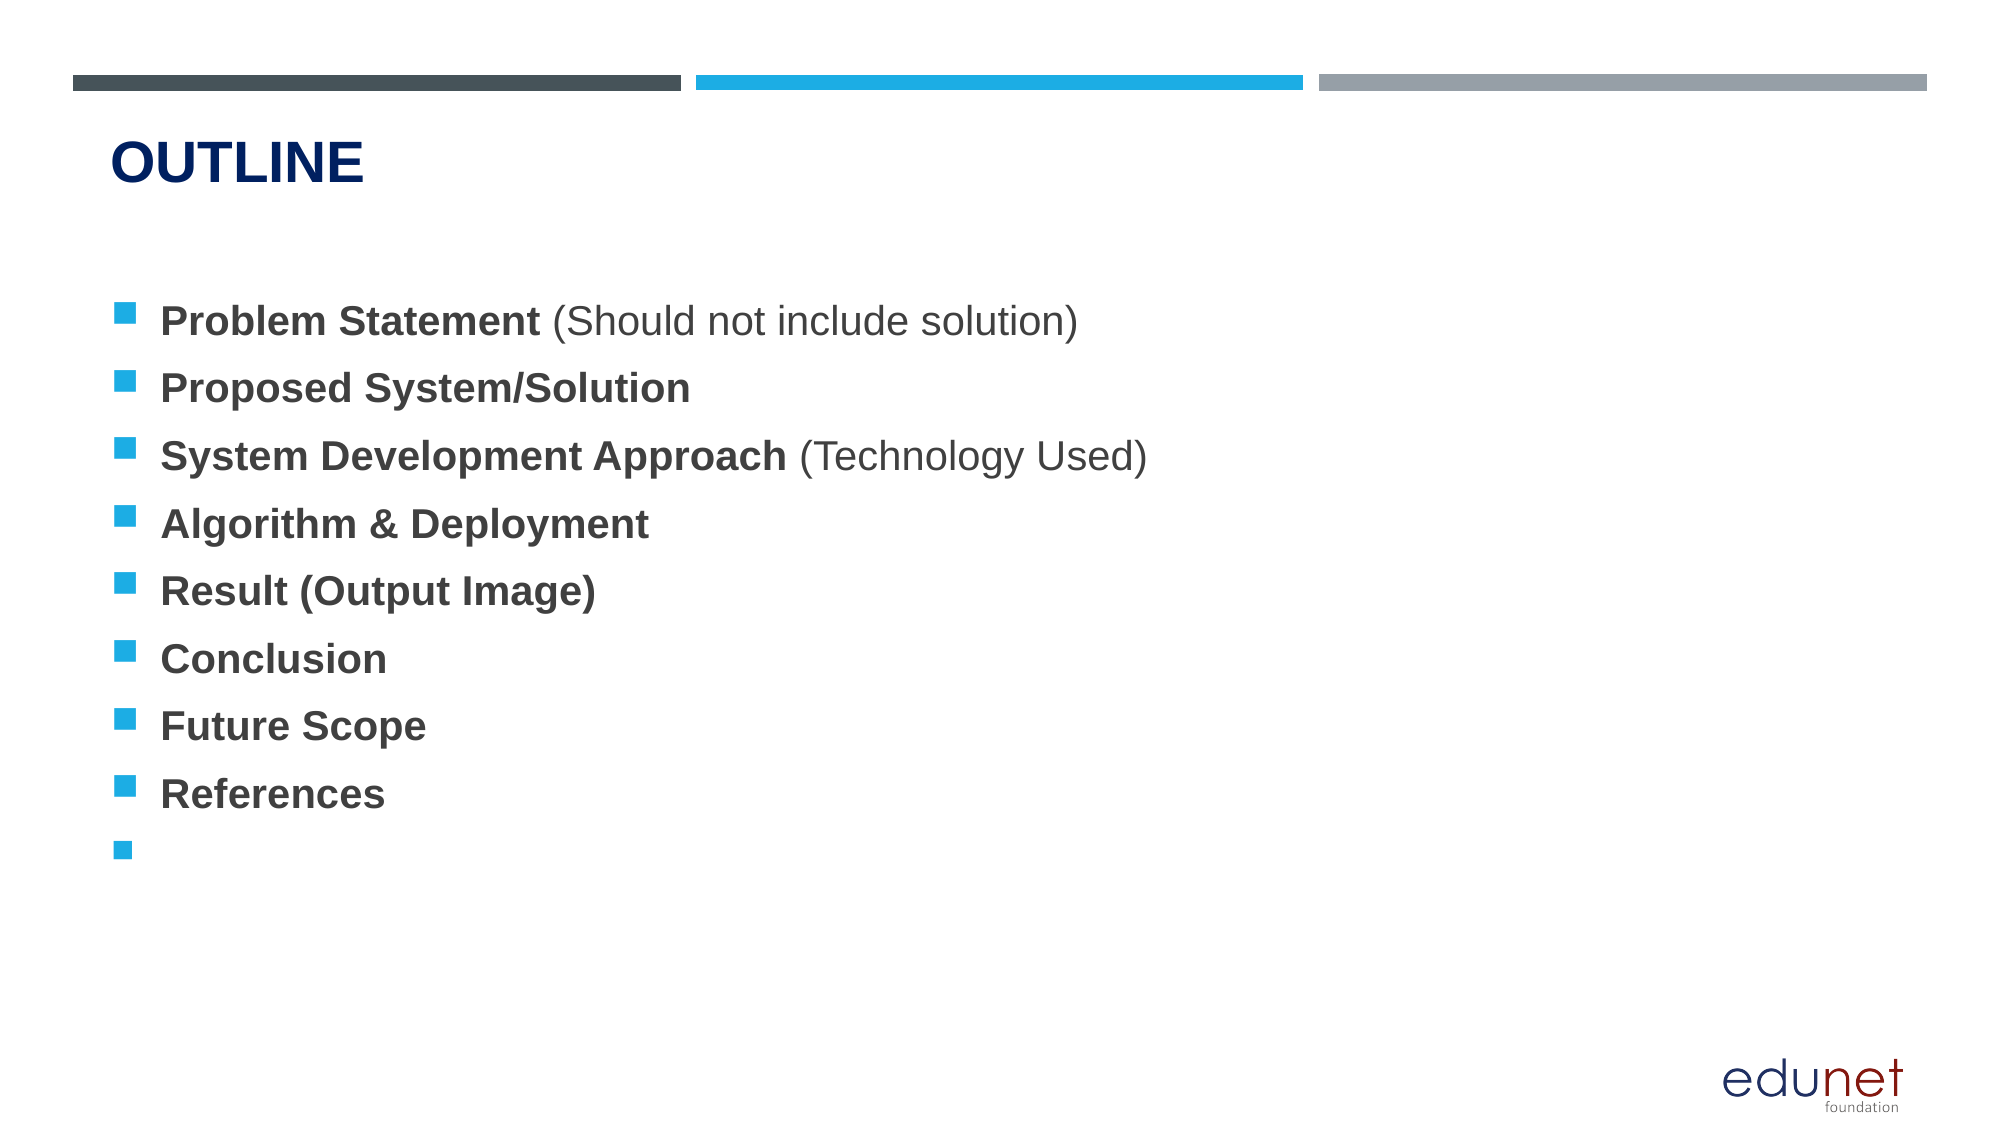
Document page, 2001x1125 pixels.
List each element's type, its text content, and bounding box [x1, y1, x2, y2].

title OUTLINE [139, 91, 1865, 265]
list Problem Statement (Should not include solution) Proposed System/Solution System Development Approach (Technology Used) Algorithm & Deployment Result (Output Image) Conclusion Future Scope References [137, 265, 1946, 1125]
